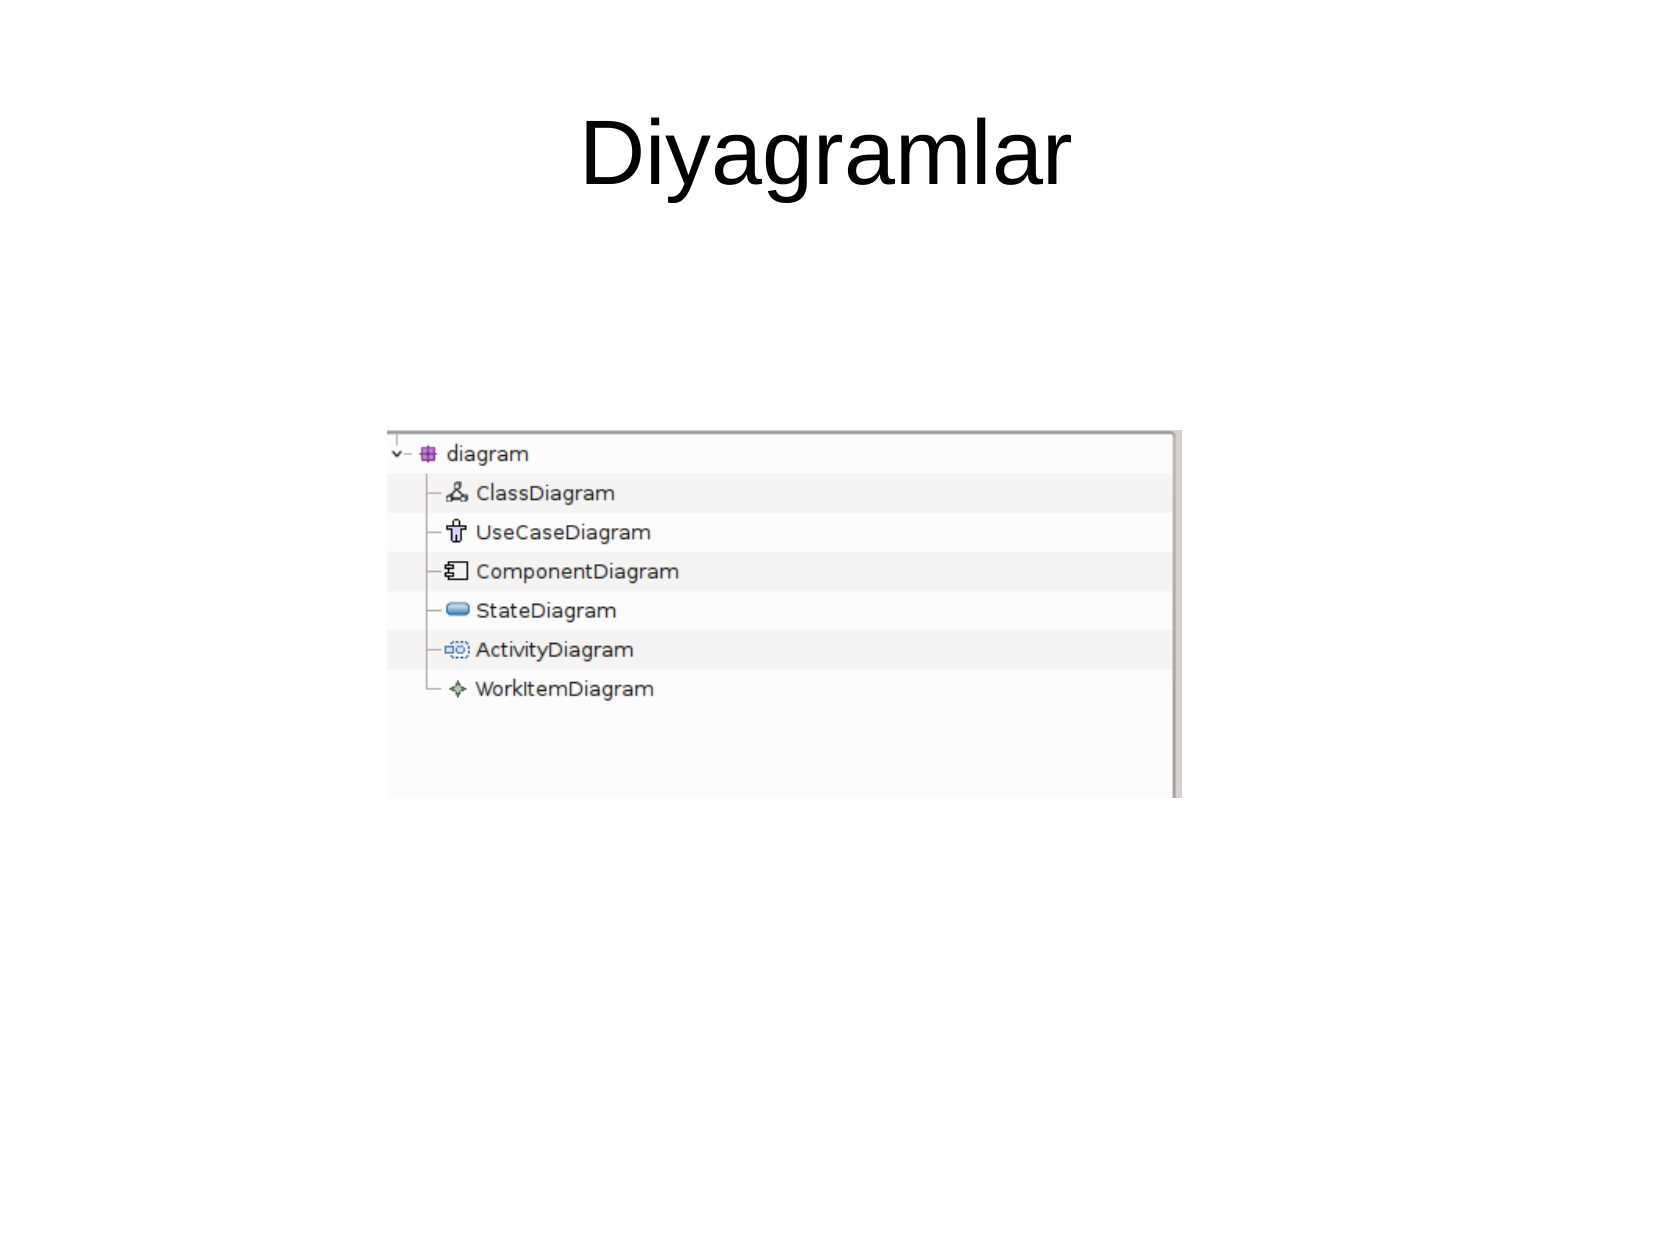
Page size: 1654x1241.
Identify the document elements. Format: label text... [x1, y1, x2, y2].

title Diyagramlar [82, 49, 1571, 257]
picture [387, 430, 1182, 798]
